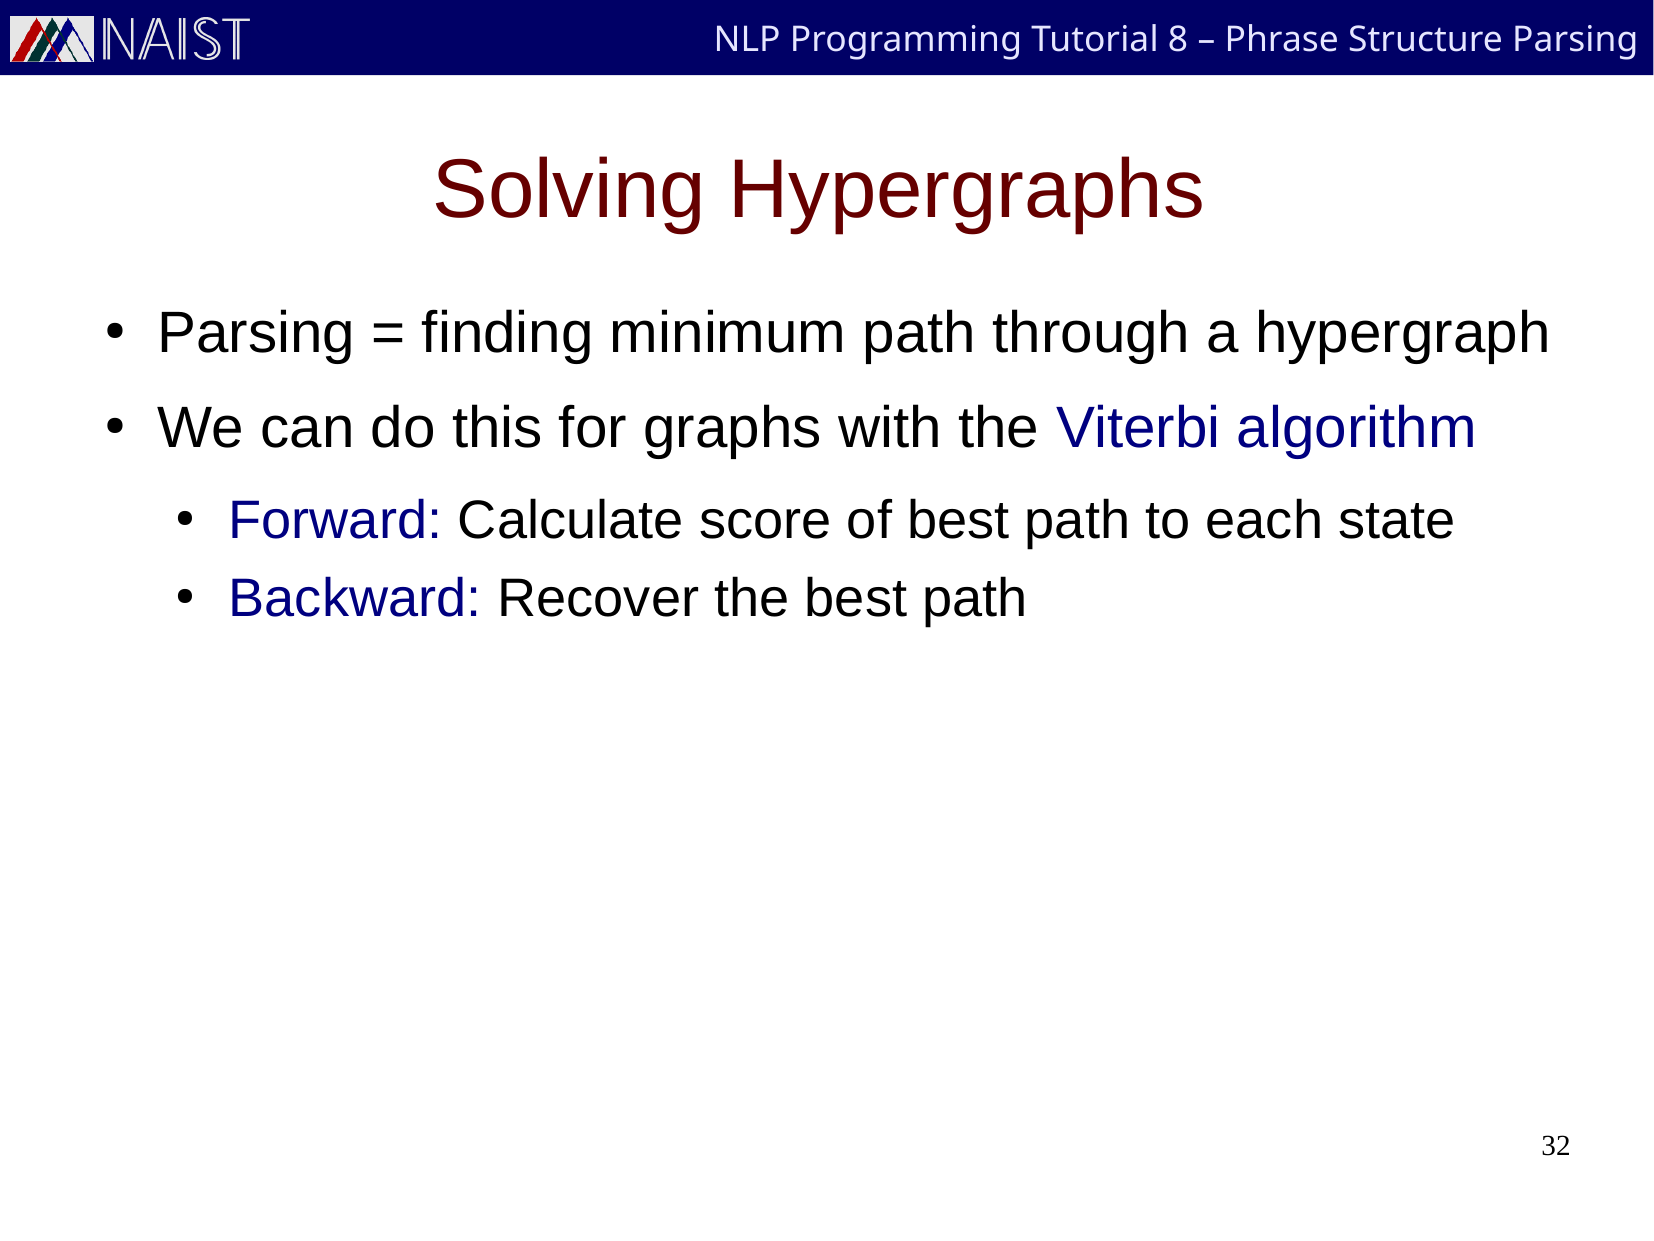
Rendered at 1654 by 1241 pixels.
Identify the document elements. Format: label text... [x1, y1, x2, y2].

picture [10, 16, 94, 62]
picture [102, 17, 251, 60]
title Solving Hypergraphs [75, 92, 1564, 285]
list Parsing = finding minimum path through a hypergraph We can do this for graphs with the Viterbi algorithm Forward: Calculate score of best path to each state Backward: Recover the best path [86, 300, 1576, 1119]
